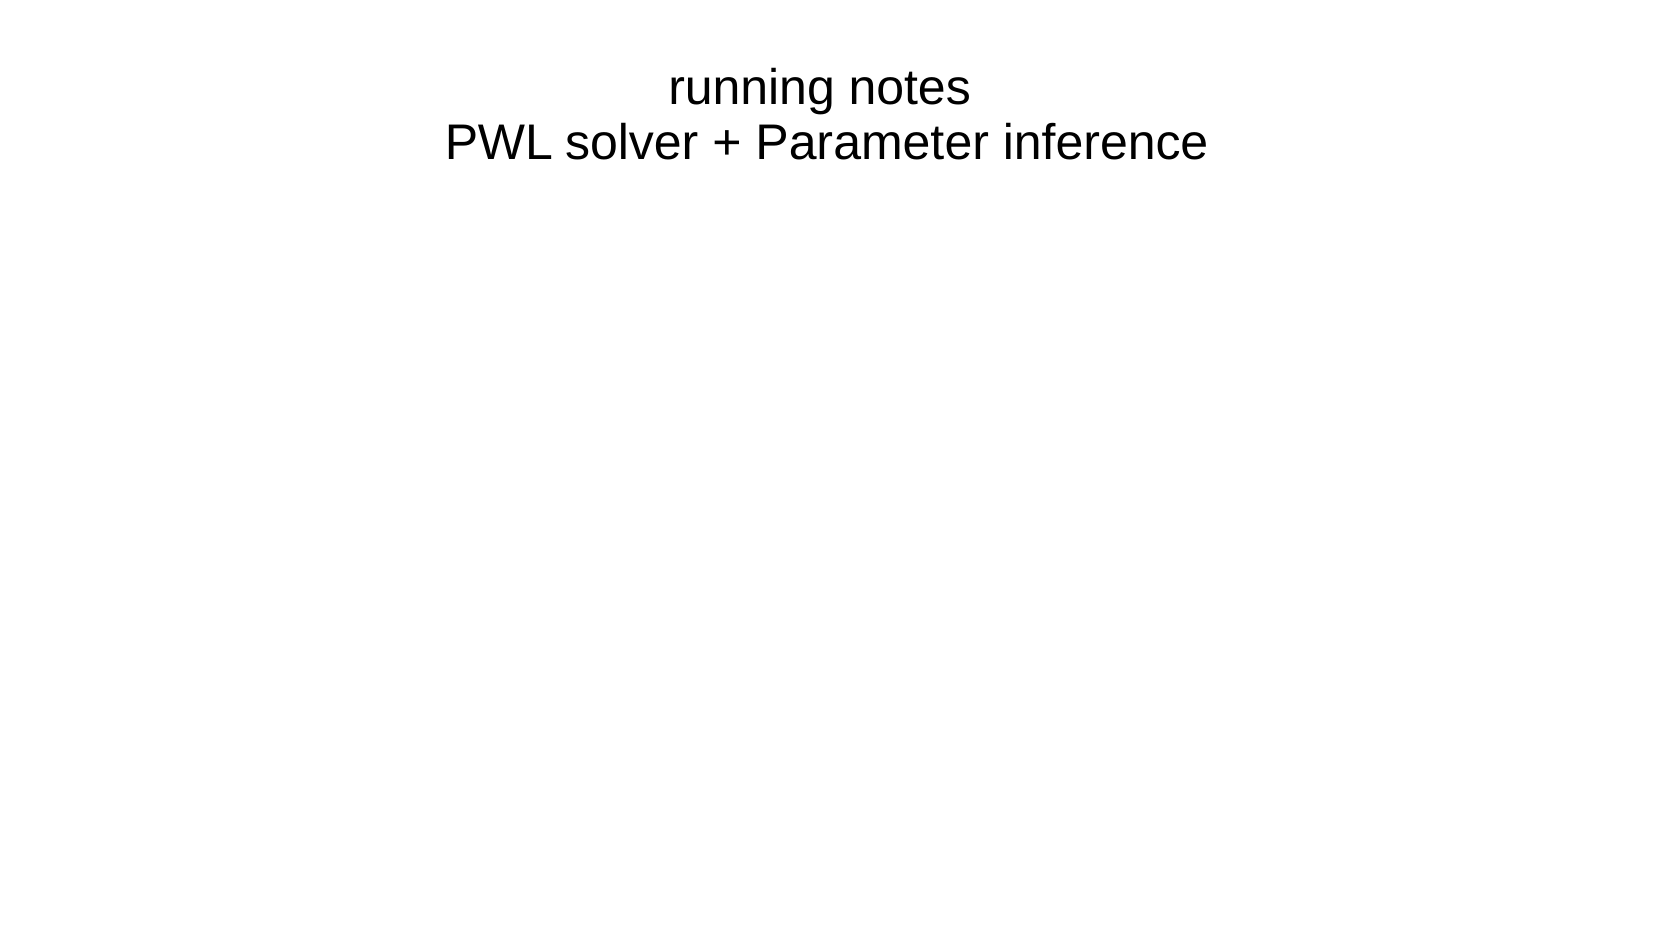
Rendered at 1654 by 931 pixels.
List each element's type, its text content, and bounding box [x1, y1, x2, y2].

title running notes PWL solver + Parameter inference [82, 37, 1571, 193]
